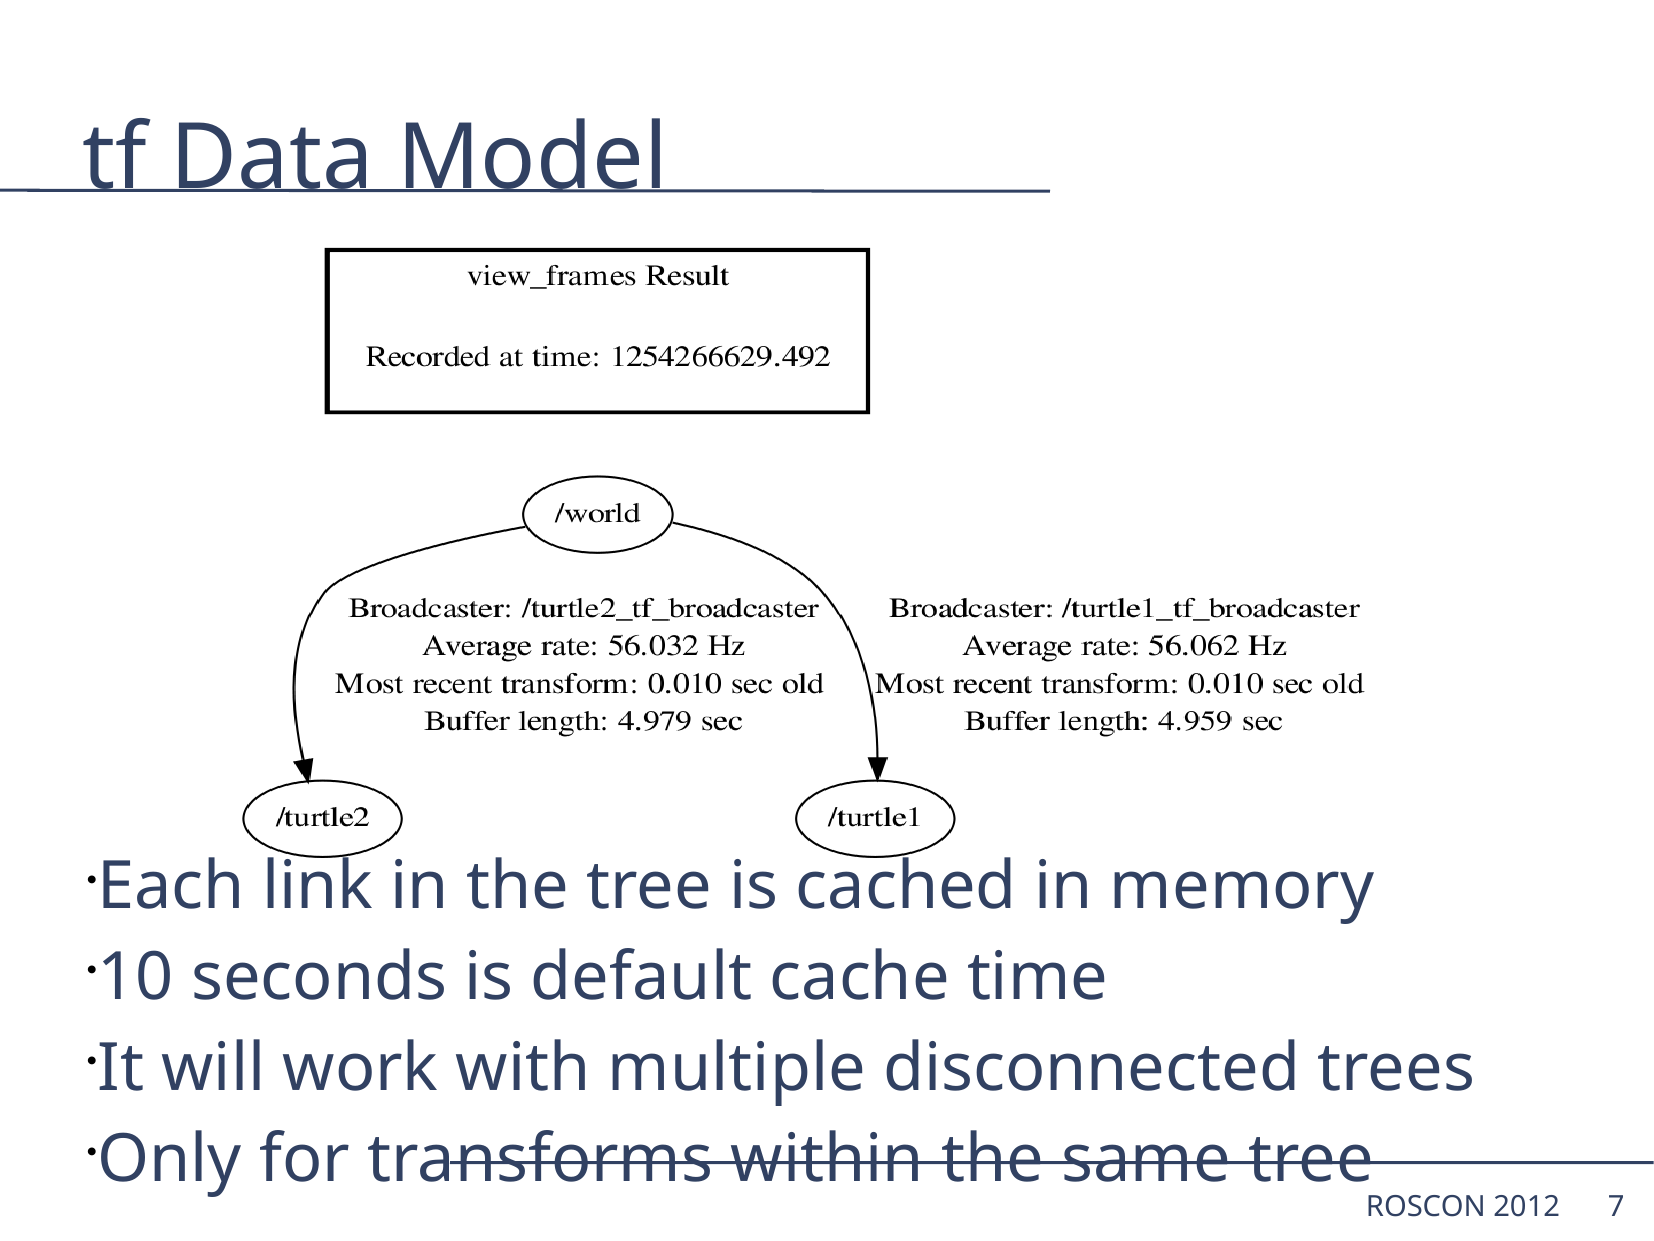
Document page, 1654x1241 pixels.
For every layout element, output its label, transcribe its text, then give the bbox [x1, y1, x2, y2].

title tf Data Model [82, 49, 1571, 257]
subtitle Each link in the tree is cached in memory 10 seconds is default cache time It will work with multiple disconnected trees Only for transforms within the same tree [86, 863, 1576, 1175]
picture [225, 257, 1426, 863]
